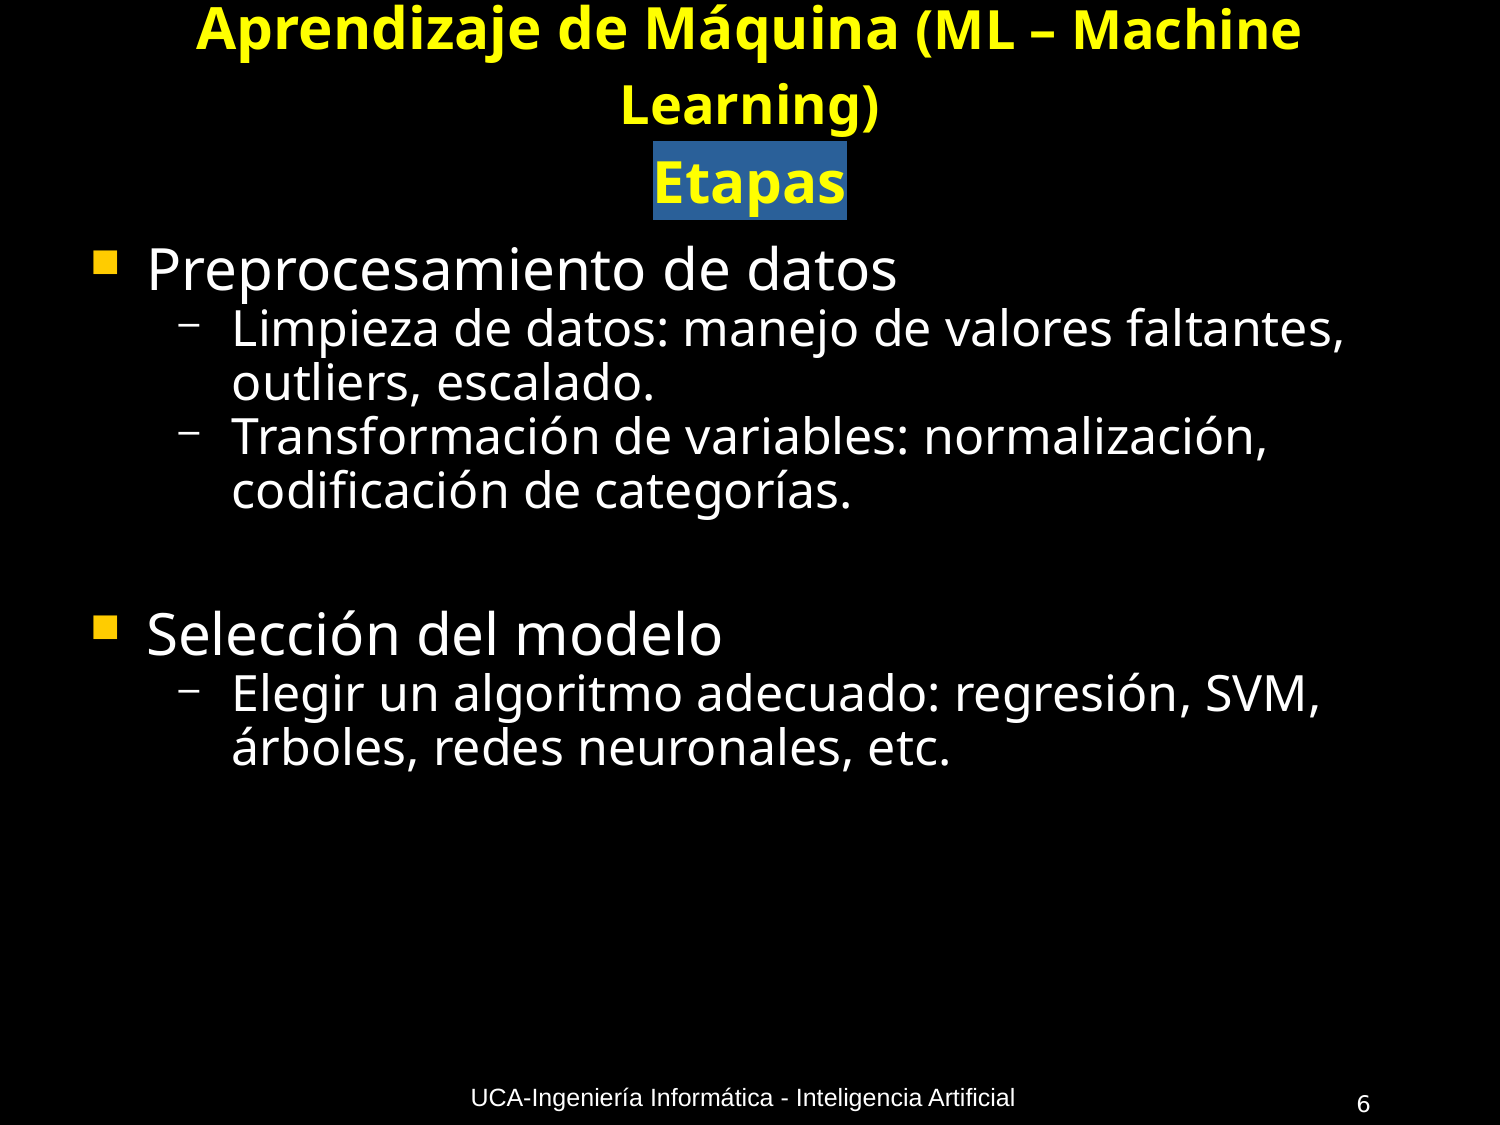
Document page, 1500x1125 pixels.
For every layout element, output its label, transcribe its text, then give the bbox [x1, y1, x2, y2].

text_box Preprocesamiento de datos Limpieza de datos: manejo de valores faltantes, outliers, escalado. Transformación de variables: normalización, codificación de categorías. Selección del modelo Elegir un algoritmo adecuado: regresión, SVM, árboles, redes neuronales, etc. [75, 232, 1426, 1051]
title Aprendizaje de Máquina (ML – Machine Learning) Etapas [75, 45, 1425, 162]
